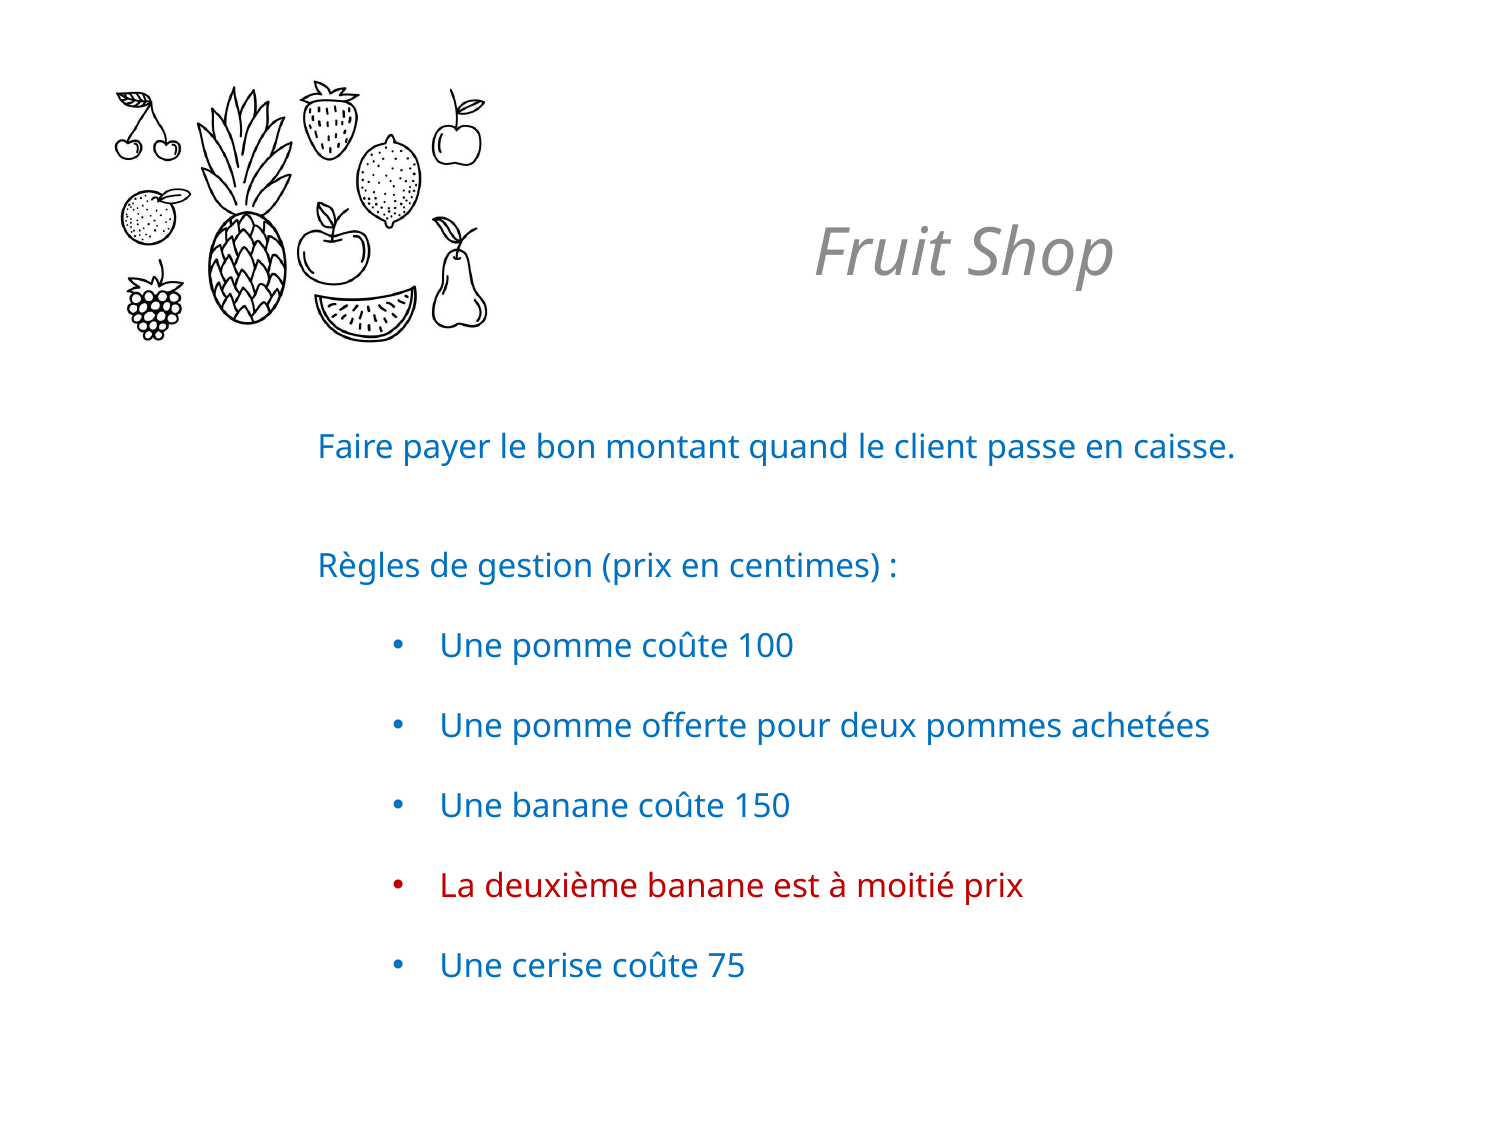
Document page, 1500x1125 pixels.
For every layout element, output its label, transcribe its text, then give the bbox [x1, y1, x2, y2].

picture [110, 78, 490, 344]
text_box Fruit Shop [506, 6, 1424, 492]
text_box Faire payer le bon montant quand le client passe en caisse. Règles de gestion (prix en centimes) : Une pomme coûte 100 Une pomme offerte pour deux pommes achetées Une banane coûte 150 La deuxième banane est à moitié prix Une cerise coûte 75 [302, 417, 1418, 1012]
